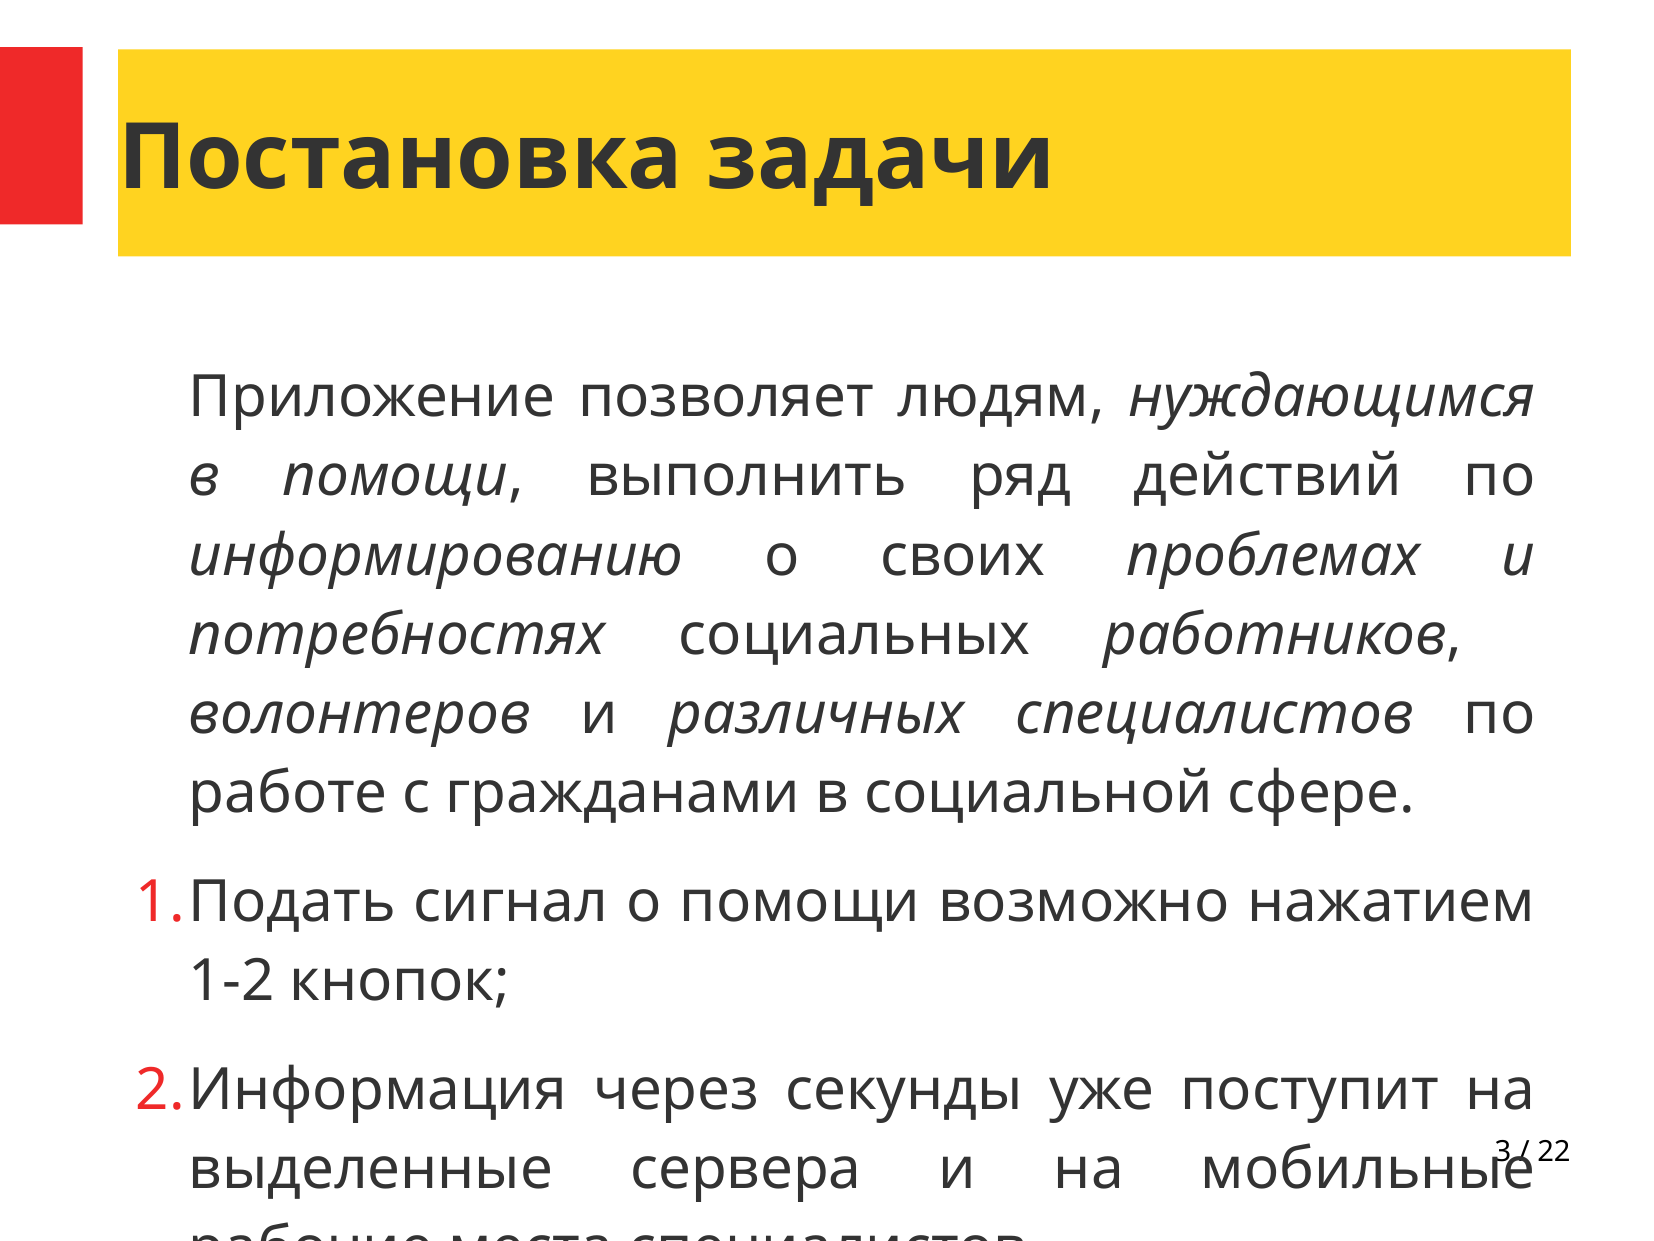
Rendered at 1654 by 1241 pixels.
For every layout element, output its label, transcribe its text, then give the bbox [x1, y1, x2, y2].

list Приложение позволяет людям, нуждающимся в помощи, выполнить ряд действий по информированию о своих проблемах и потребностях социальных работников, волонтеров и различных специалистов по работе с гражданами в социальной сфере. Подать сигнал о помощи возможно нажатием 1-2 кнопок; Информация через секунды уже поступит на выделенные сервера и на мобильные рабочие места специалистов. [118, 354, 1536, 1074]
title Постановка задачи [118, 49, 1571, 257]
